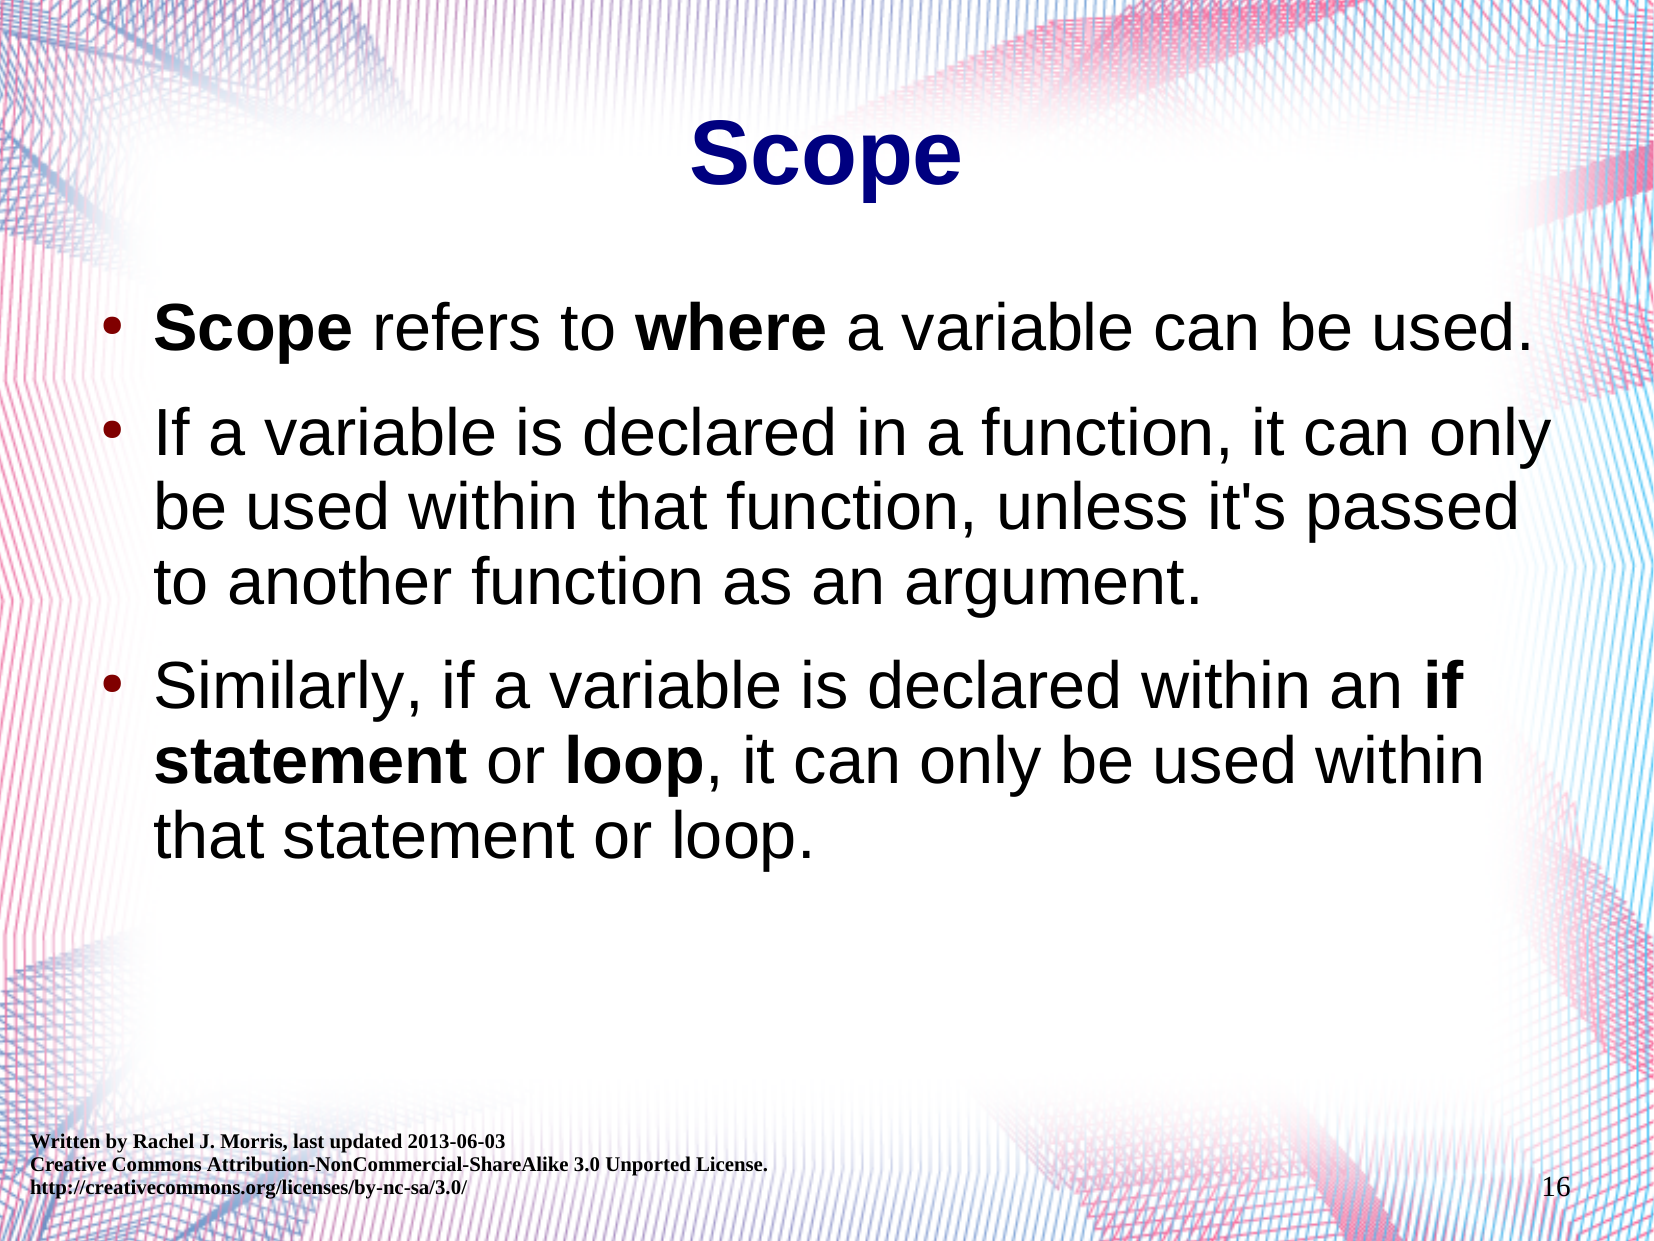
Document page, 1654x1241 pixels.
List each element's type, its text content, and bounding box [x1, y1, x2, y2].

title Scope [82, 49, 1571, 257]
picture [0, 0, 1654, 1241]
list Scope refers to where a variable can be used. If a variable is declared in a function, it can only be used within that function, unless it's passed to another function as an argument. Similarly, if a variable is declared within an if statement or loop, it can only be used within that statement or loop. [82, 290, 1571, 1010]
